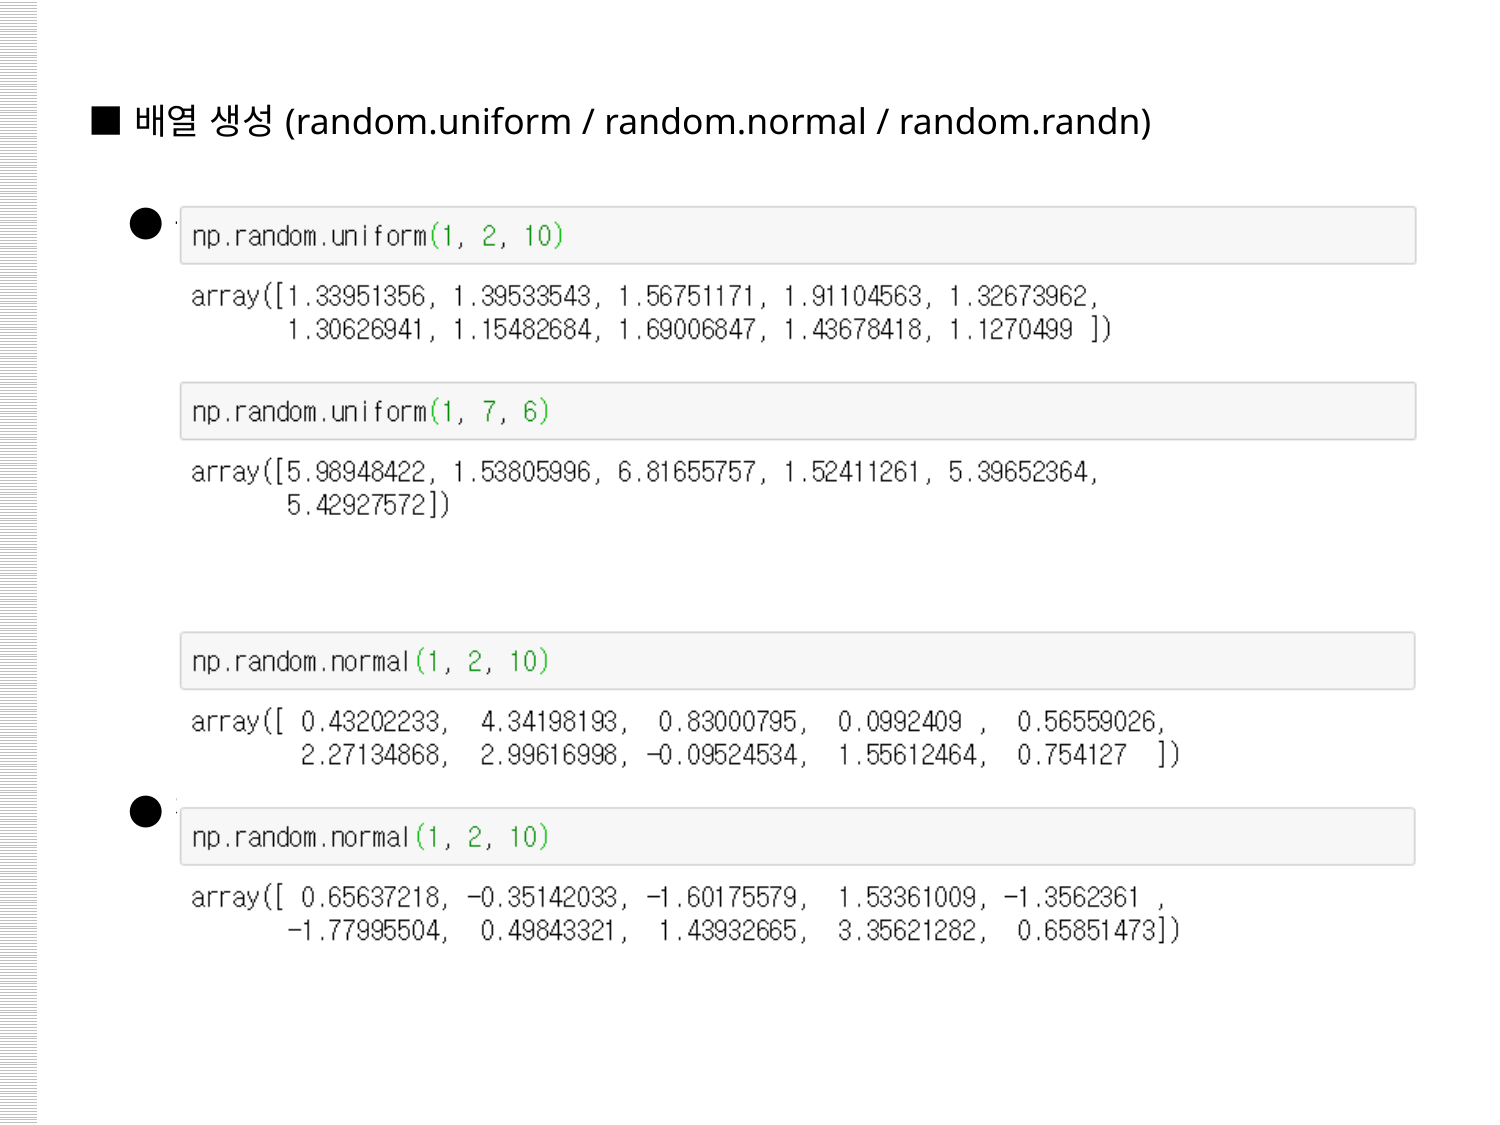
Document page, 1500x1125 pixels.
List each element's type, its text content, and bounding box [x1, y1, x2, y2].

picture [177, 200, 1420, 534]
picture [177, 627, 1419, 961]
text_box ■ 배열 생성 (random.uniform / random.normal / random.randn) ● 균등 분포에 따른 배열 생성 ● 정규 분포에 따른 배열 생성 [73, 33, 1453, 990]
